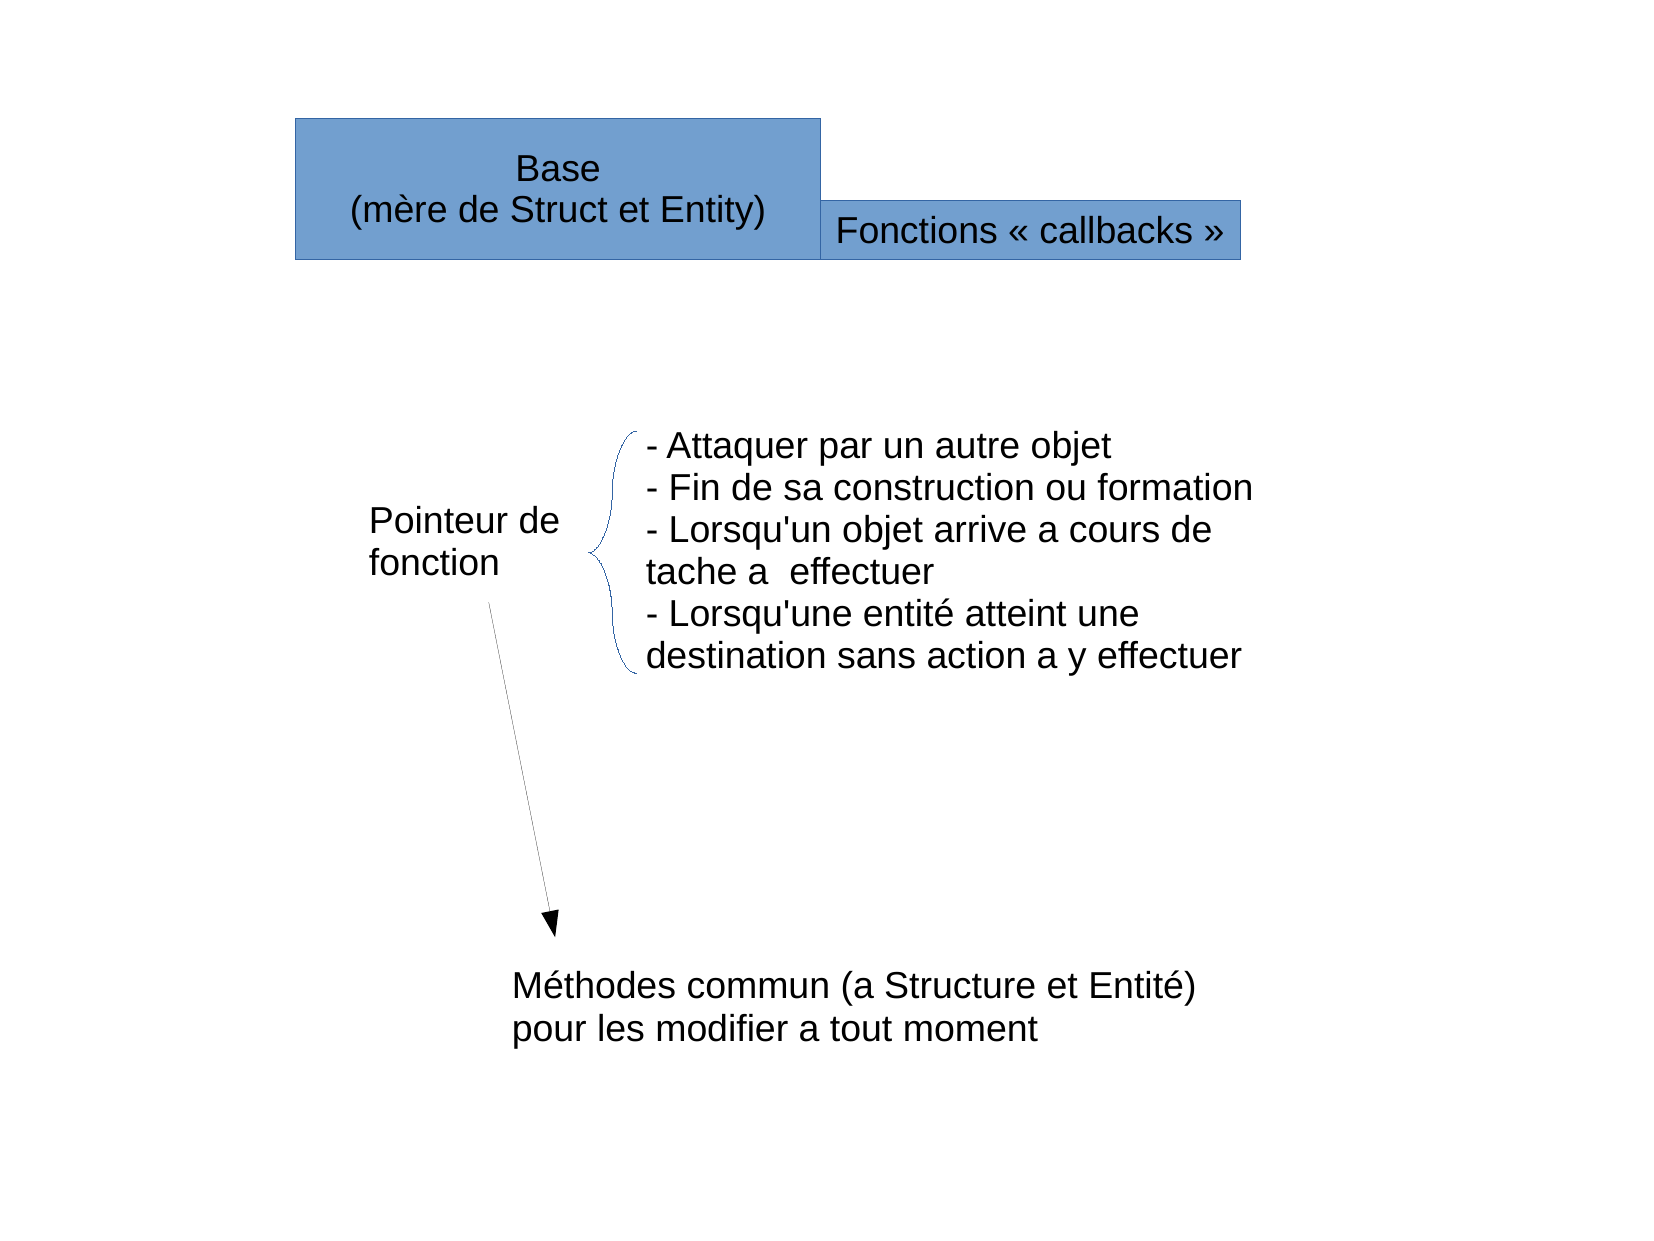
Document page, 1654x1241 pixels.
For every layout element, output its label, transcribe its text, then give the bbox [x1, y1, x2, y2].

text_box - Attaquer par un autre objet - Fin de sa construction ou formation - Lorsqu'un objet arrive a cours de tache a effectuer - Lorsqu'une entité atteint une destination sans action a y effectuer [631, 416, 1312, 684]
text_box Base (mère de Struct et Entity) [295, 118, 821, 260]
text_box Pointeur de fonction [354, 491, 603, 591]
text_box Fonctions « callbacks » [820, 200, 1241, 260]
text_box Méthodes commun (a Structure et Entité) pour les modifier a tout moment [497, 957, 1217, 1099]
